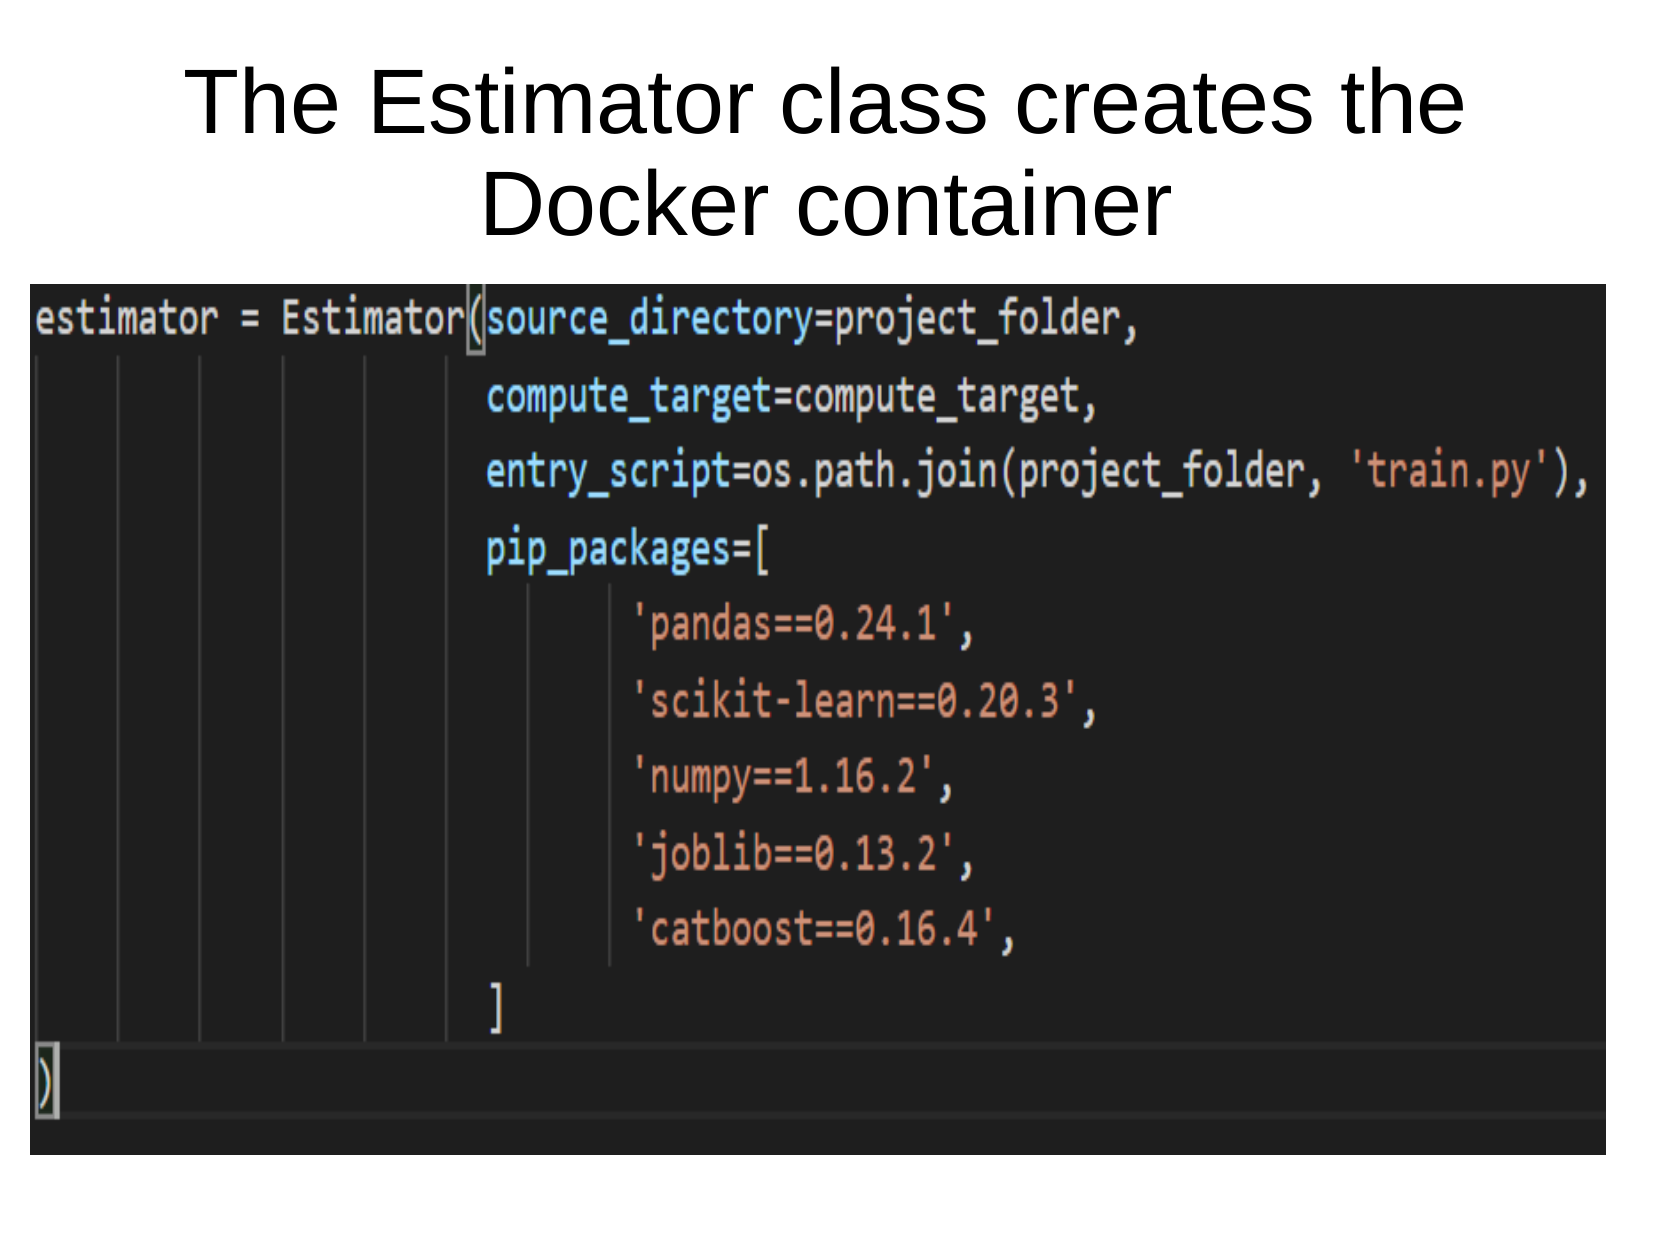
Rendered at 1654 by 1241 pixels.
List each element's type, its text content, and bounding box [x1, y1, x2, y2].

picture [30, 284, 1606, 1156]
title The Estimator class creates the Docker container [82, 49, 1571, 257]
